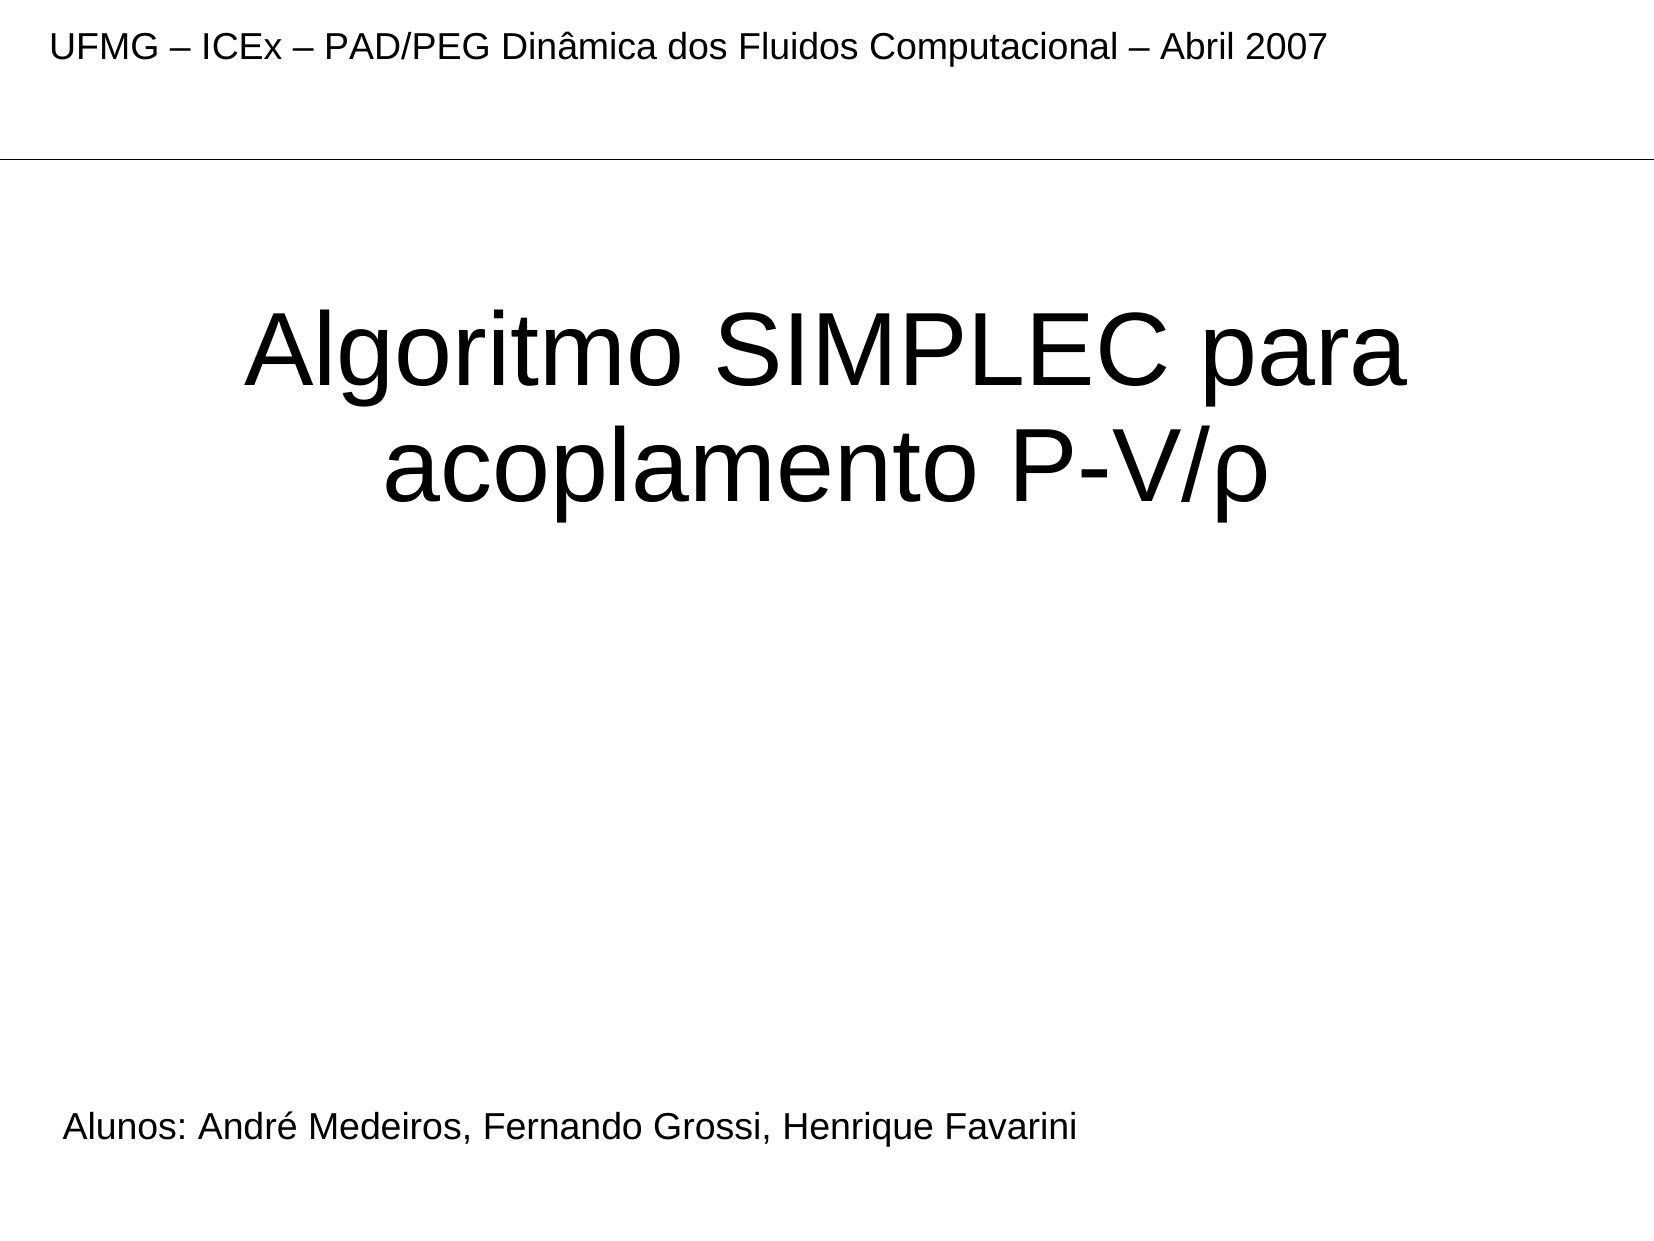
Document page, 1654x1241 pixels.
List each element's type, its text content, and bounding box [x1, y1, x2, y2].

text_box Algoritmo SIMPLEC para acoplamento P-V/ρ [177, 283, 1477, 532]
text_box UFMG – ICEx – PAD/PEG Dinâmica dos Fluidos Computacional – Abril 2007 [34, 17, 1344, 75]
text_box Alunos: André Medeiros, Fernando Grossi, Henrique Favarini [47, 1098, 1093, 1156]
